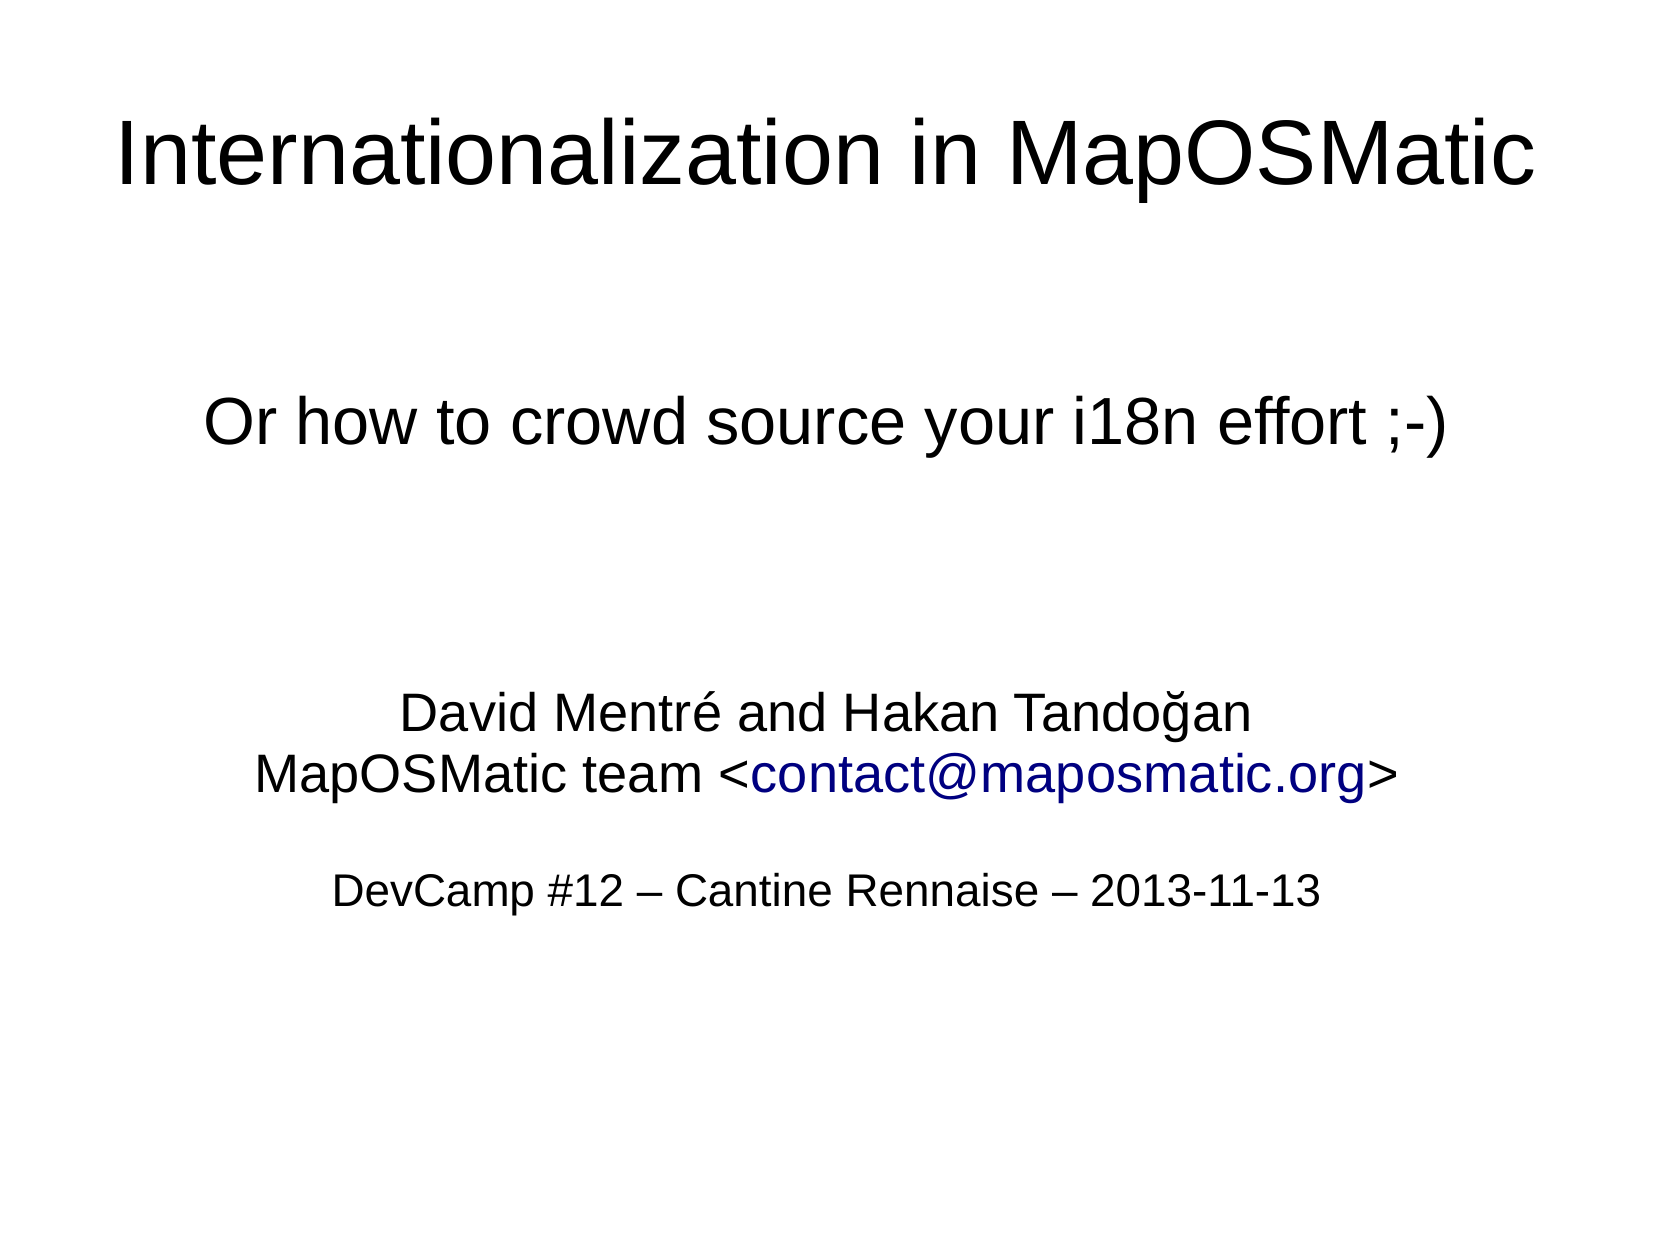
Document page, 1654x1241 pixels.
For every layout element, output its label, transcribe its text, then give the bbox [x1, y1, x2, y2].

title Internationalization in MapOSMatic [82, 49, 1571, 257]
subtitle Or how to crowd source your i18n effort ;-) David Mentré and Hakan Tandoğan MapOSMatic team <contact@maposmatic.org> DevCamp #12 – Cantine Rennaise – 2013-11-13 [82, 290, 1571, 1010]
